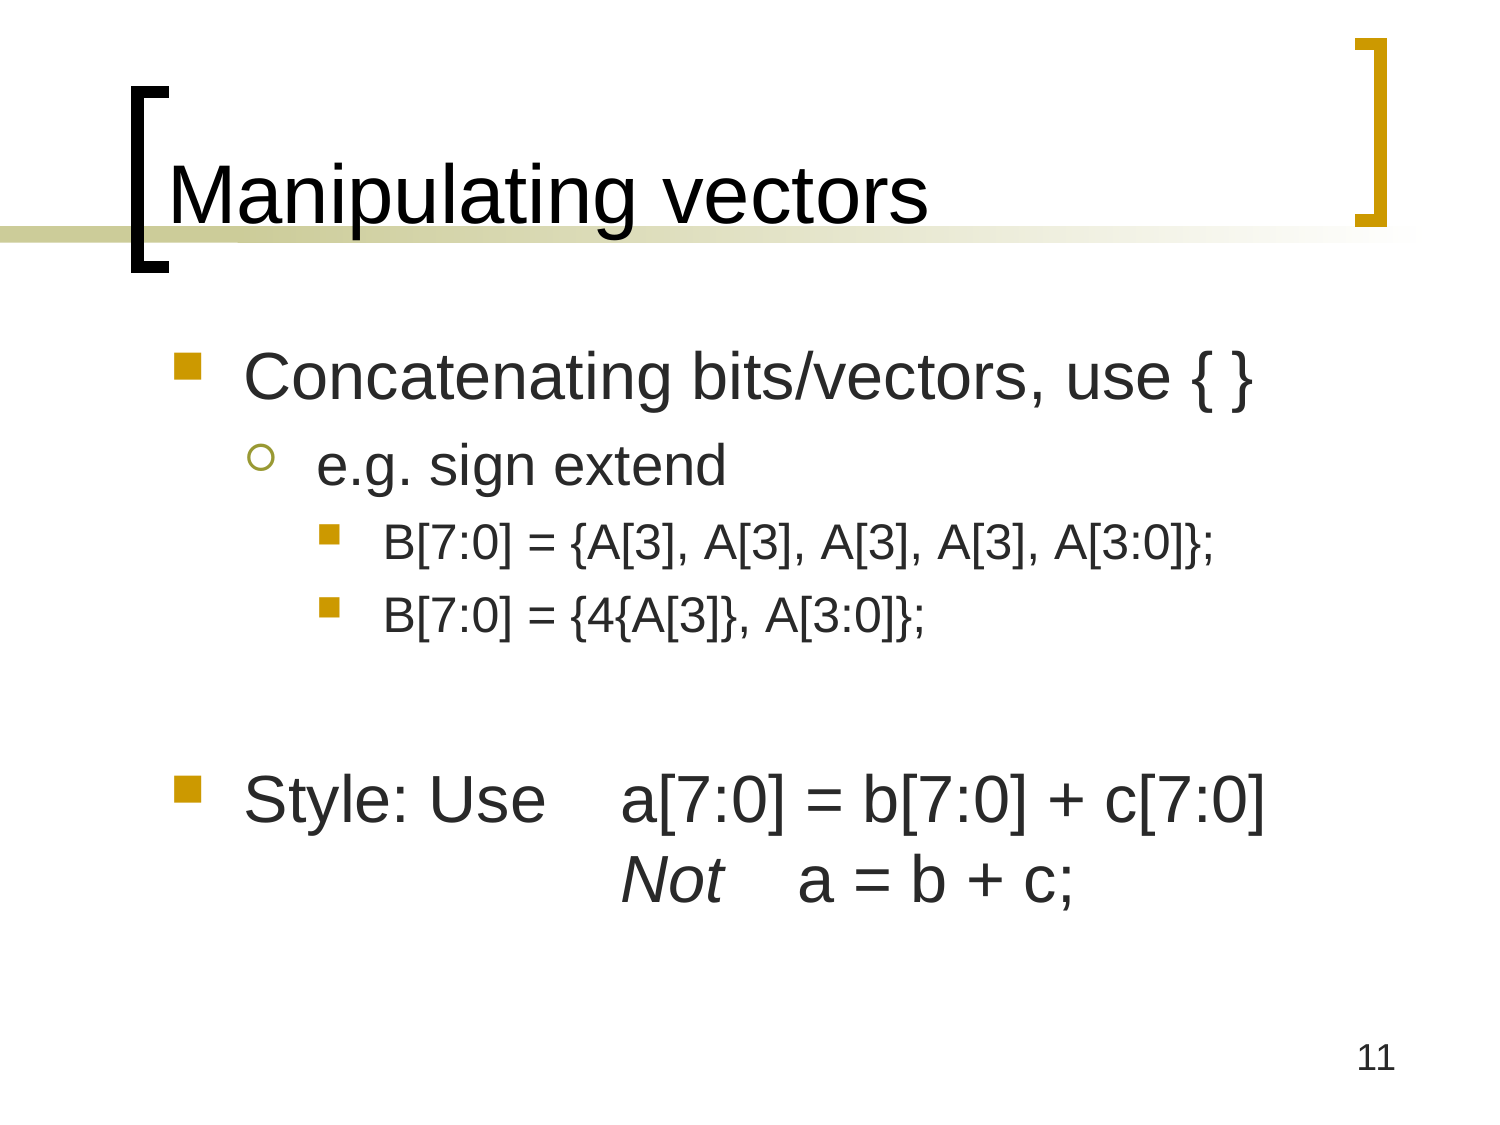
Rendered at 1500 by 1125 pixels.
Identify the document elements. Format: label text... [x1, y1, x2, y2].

list Concatenating bits/vectors, use { } e.g. sign extend B[7:0] = {A[3], A[3], A[3], A[3], A[3:0]}; B[7:0] = {4{A[3]}, A[3:0]}; Style: Use a[7:0] = b[7:0] + c[7:0] Not a = b + c; [155, 324, 1413, 1000]
title Manipulating vectors [152, 15, 1328, 248]
